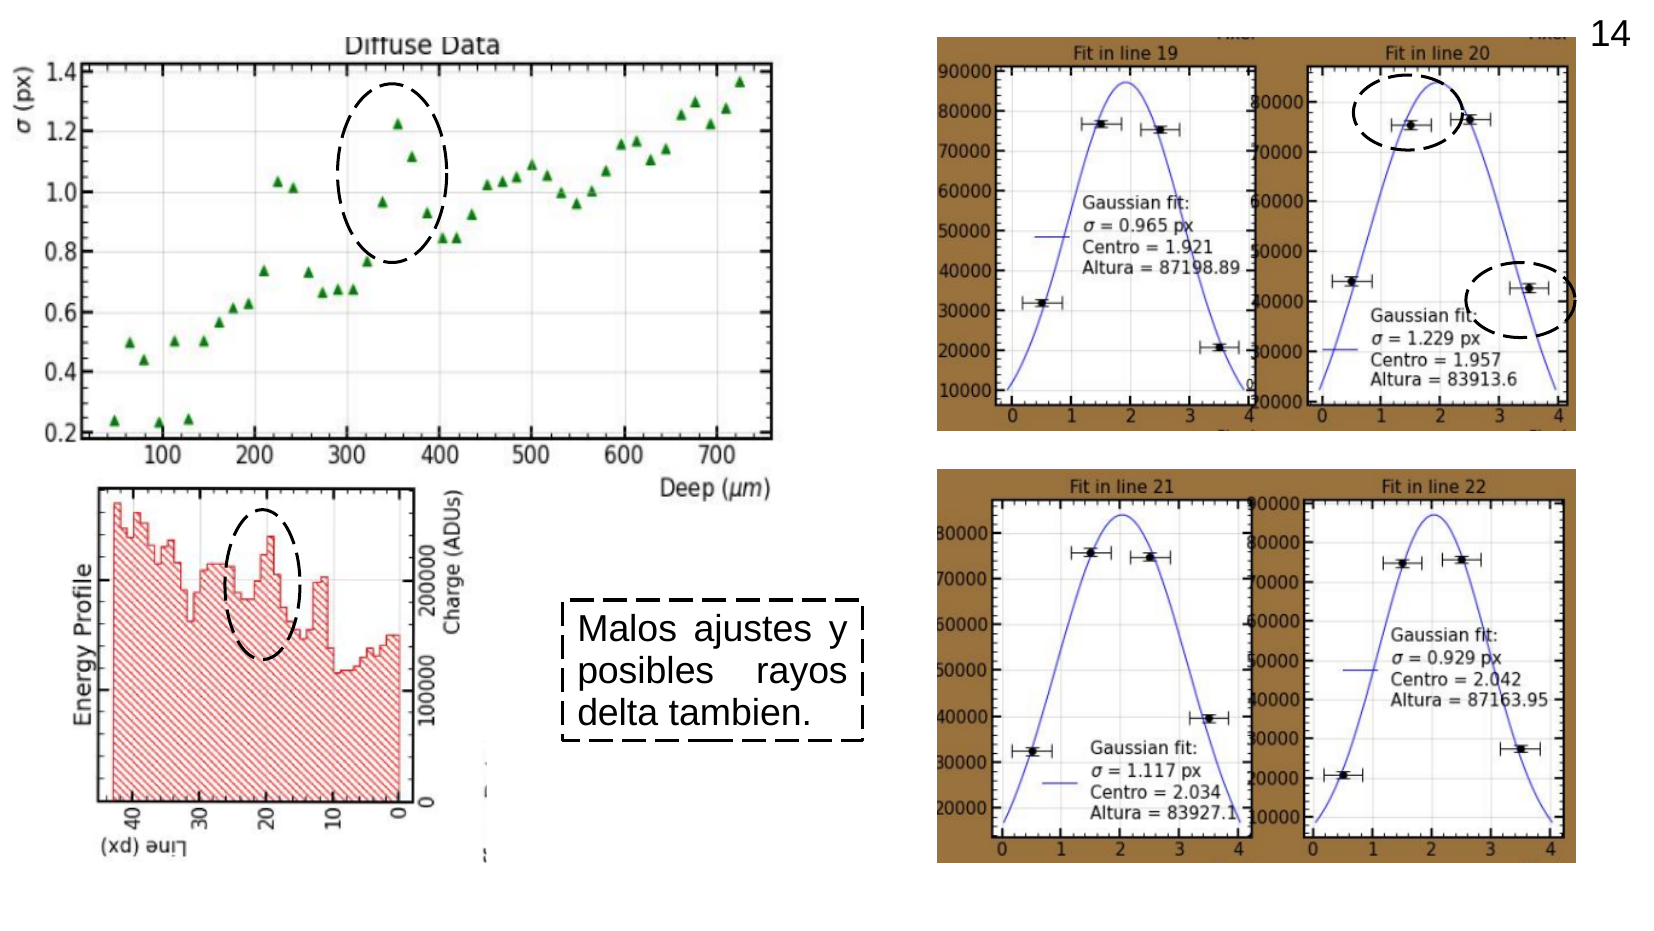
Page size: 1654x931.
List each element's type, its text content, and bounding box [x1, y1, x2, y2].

text_box <number> [1575, 4, 1654, 76]
text_box [337, 83, 447, 263]
picture [0, 37, 788, 863]
picture [937, 469, 1576, 863]
text_box [1353, 75, 1463, 151]
text_box [224, 509, 301, 660]
picture [937, 37, 1576, 431]
text_box Malos ajustes y posibles rayos delta tambien. [562, 600, 863, 741]
text_box [1465, 262, 1576, 338]
